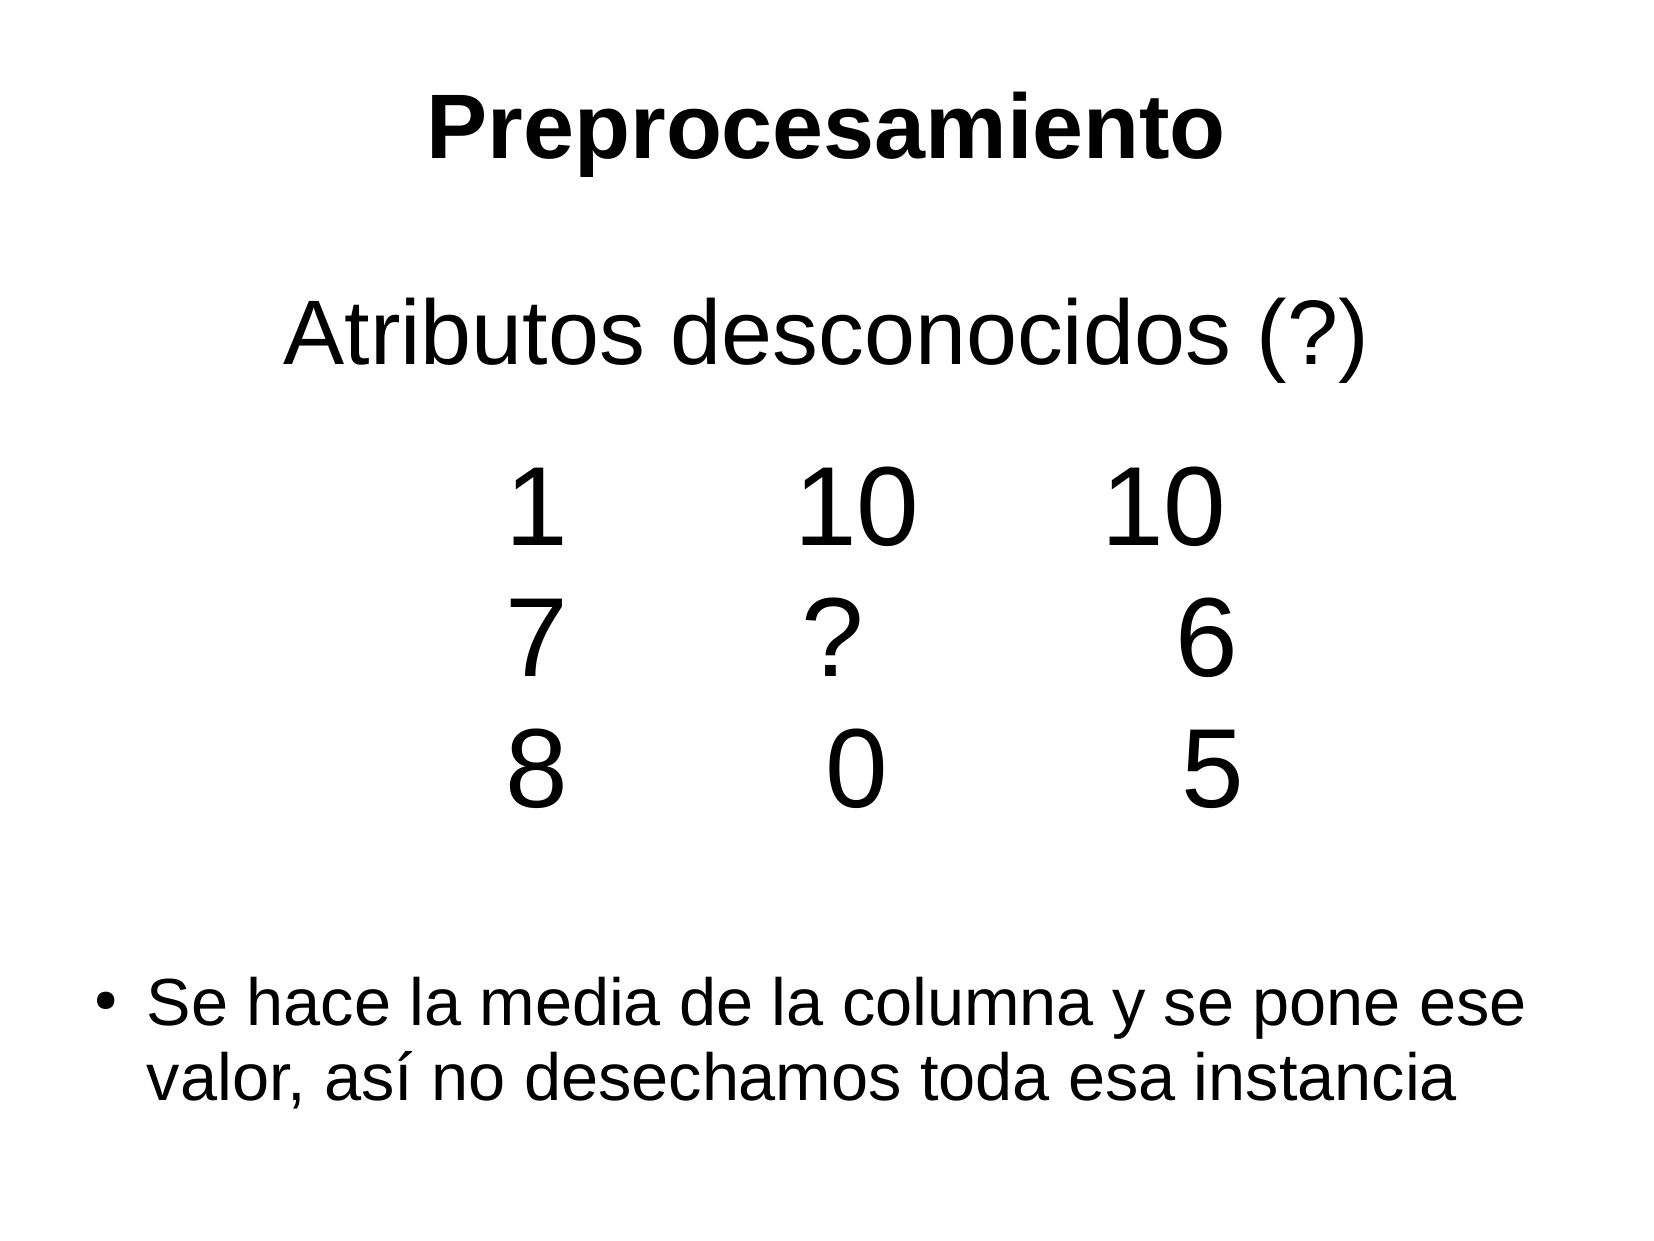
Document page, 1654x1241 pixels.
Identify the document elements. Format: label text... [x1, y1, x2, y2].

list 1 10 10 7 ? 6 8 0 5 Se hace la media de la columna y se pone ese valor, así no desechamos toda esa instancia [75, 443, 1565, 1163]
title Preprocesamiento Atributos desconocidos (?) [82, 76, 1571, 384]
